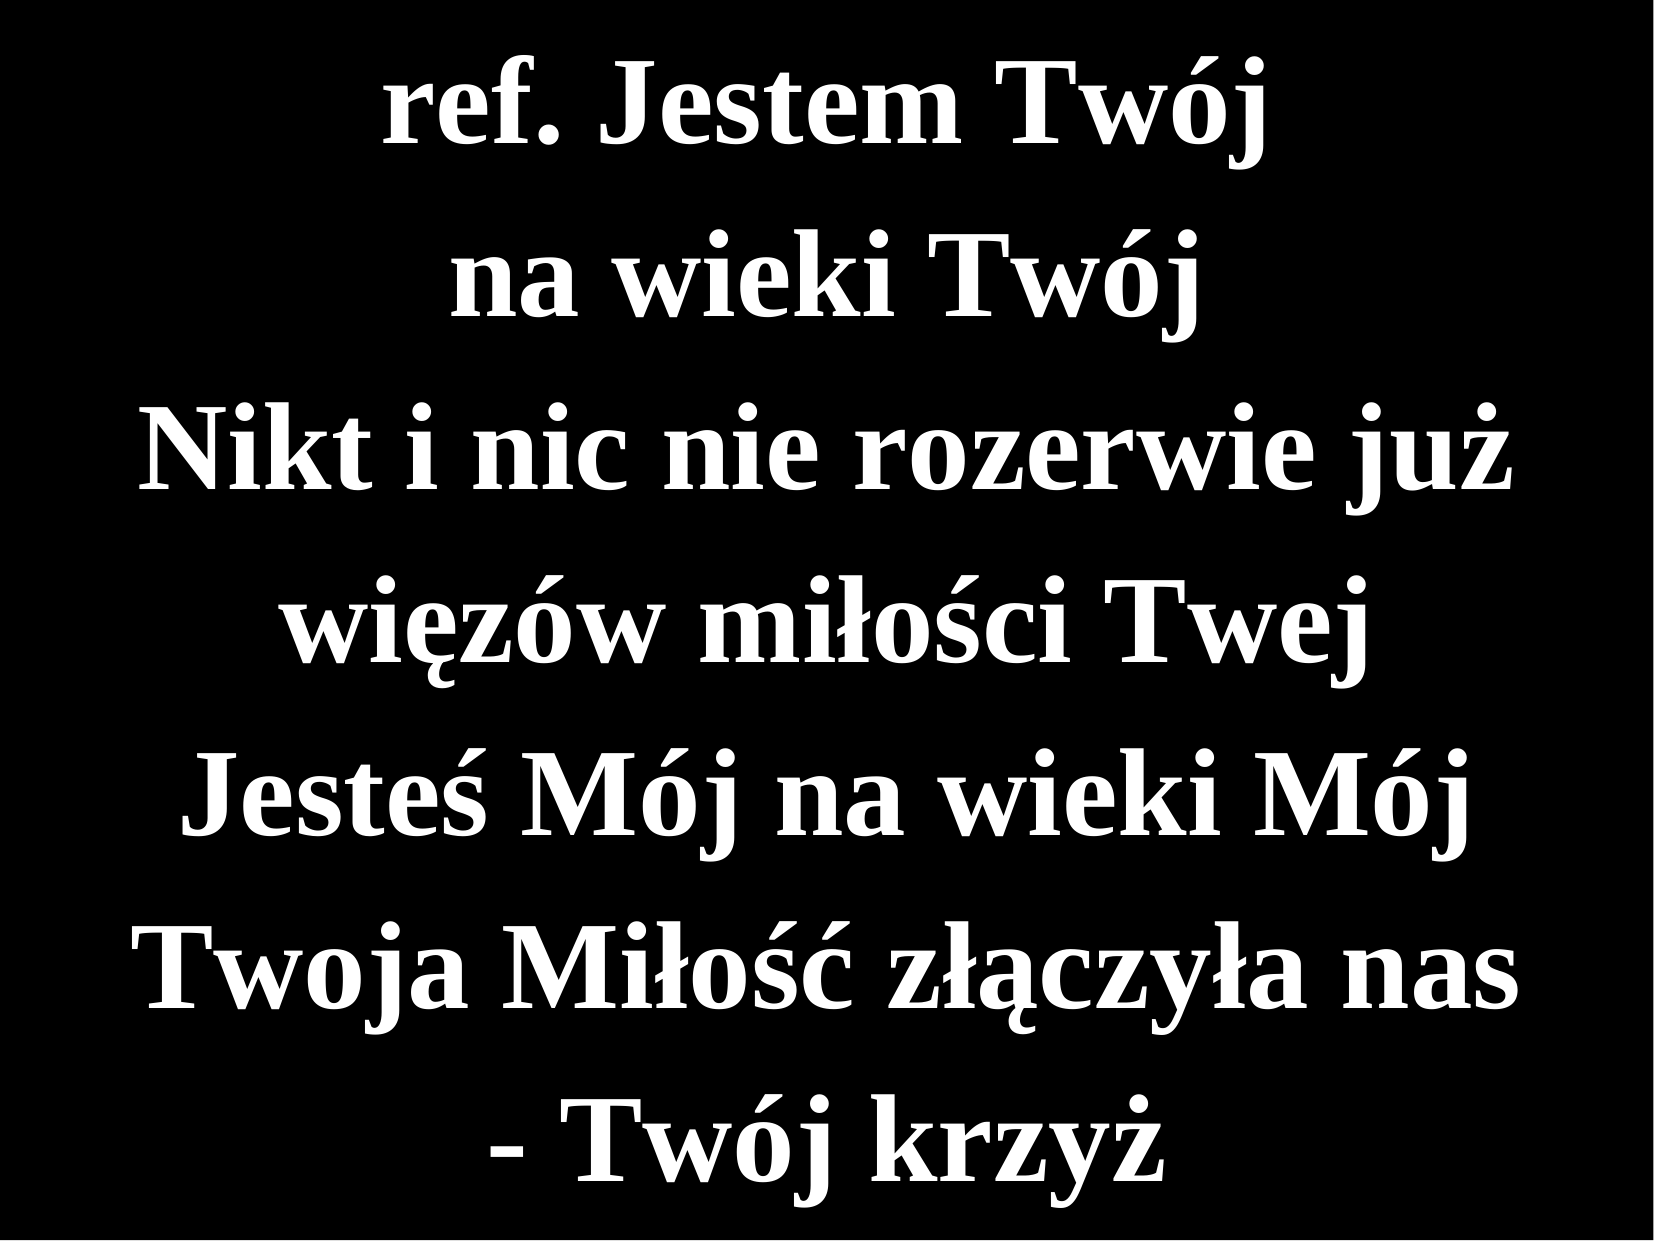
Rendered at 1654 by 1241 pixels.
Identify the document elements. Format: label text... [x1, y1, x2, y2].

title ref. Jestem Twój ppp na wieki Twój ppp Nikt i nic nie rozerwie już ppp więzów miłości Twej ppp Jesteś Mój na wieki Mój ppp Twoja Miłość złączyła nas ppp - Twój krzyż [0, 0, 1654, 1241]
